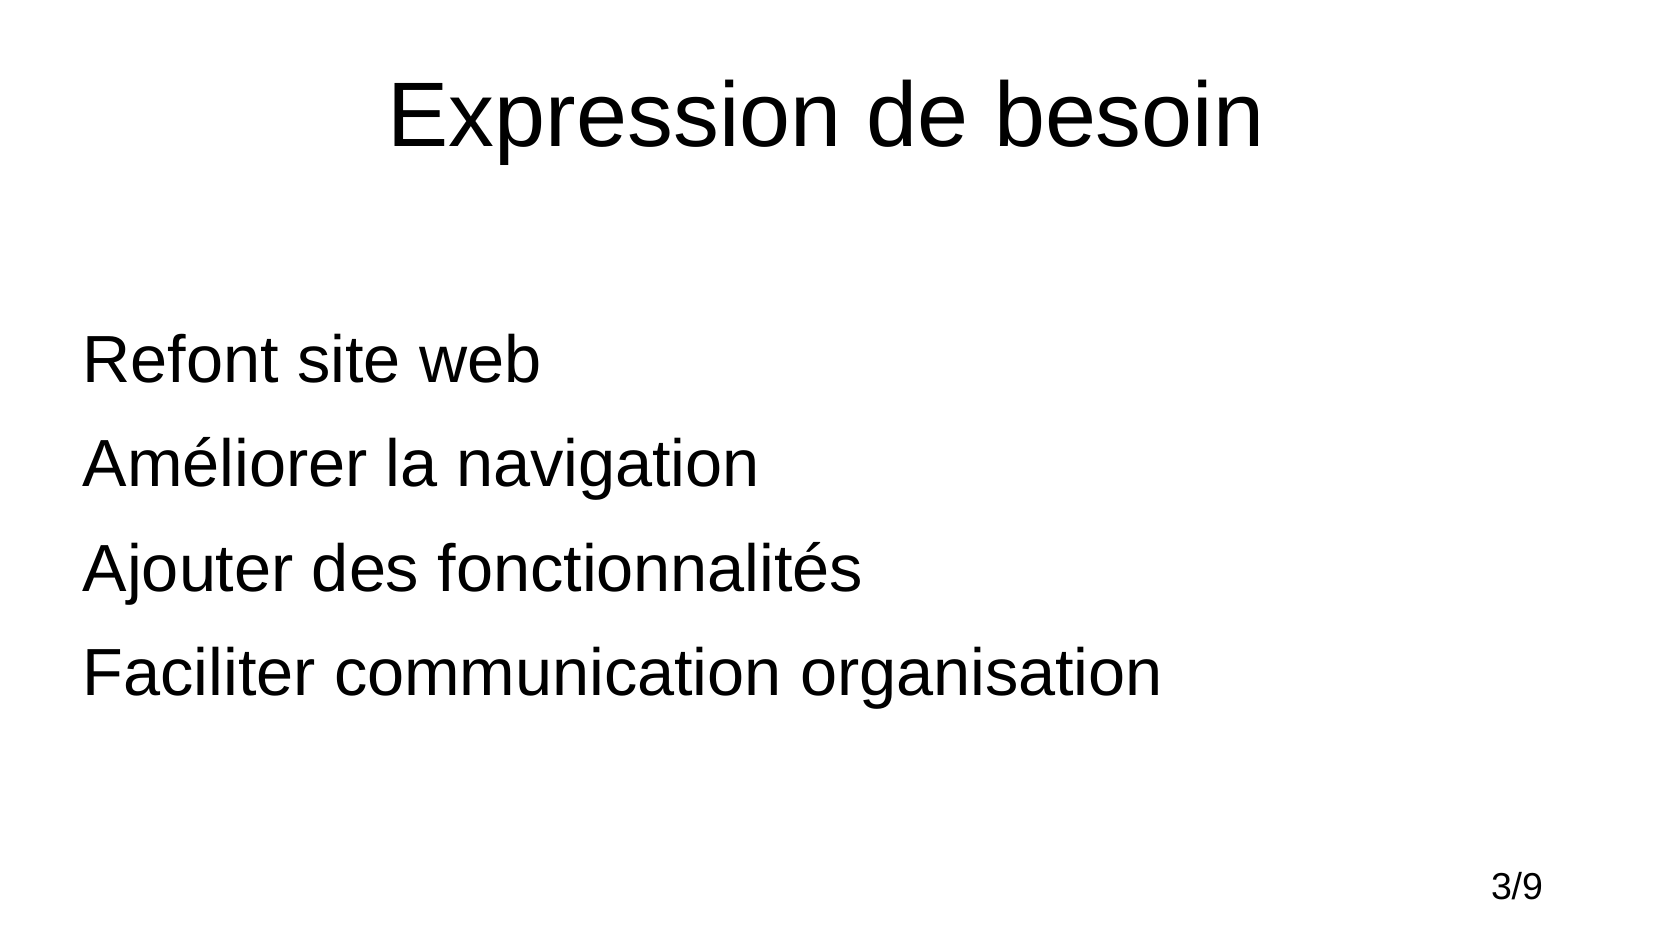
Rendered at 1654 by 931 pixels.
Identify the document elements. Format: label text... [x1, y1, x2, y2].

text_box 3/9 [1476, 858, 1559, 916]
title Expression de besoin [82, 37, 1571, 193]
list Refont site web Améliorer la navigation Ajouter des fonctionnalités Faciliter communication organisation [82, 217, 1571, 758]
